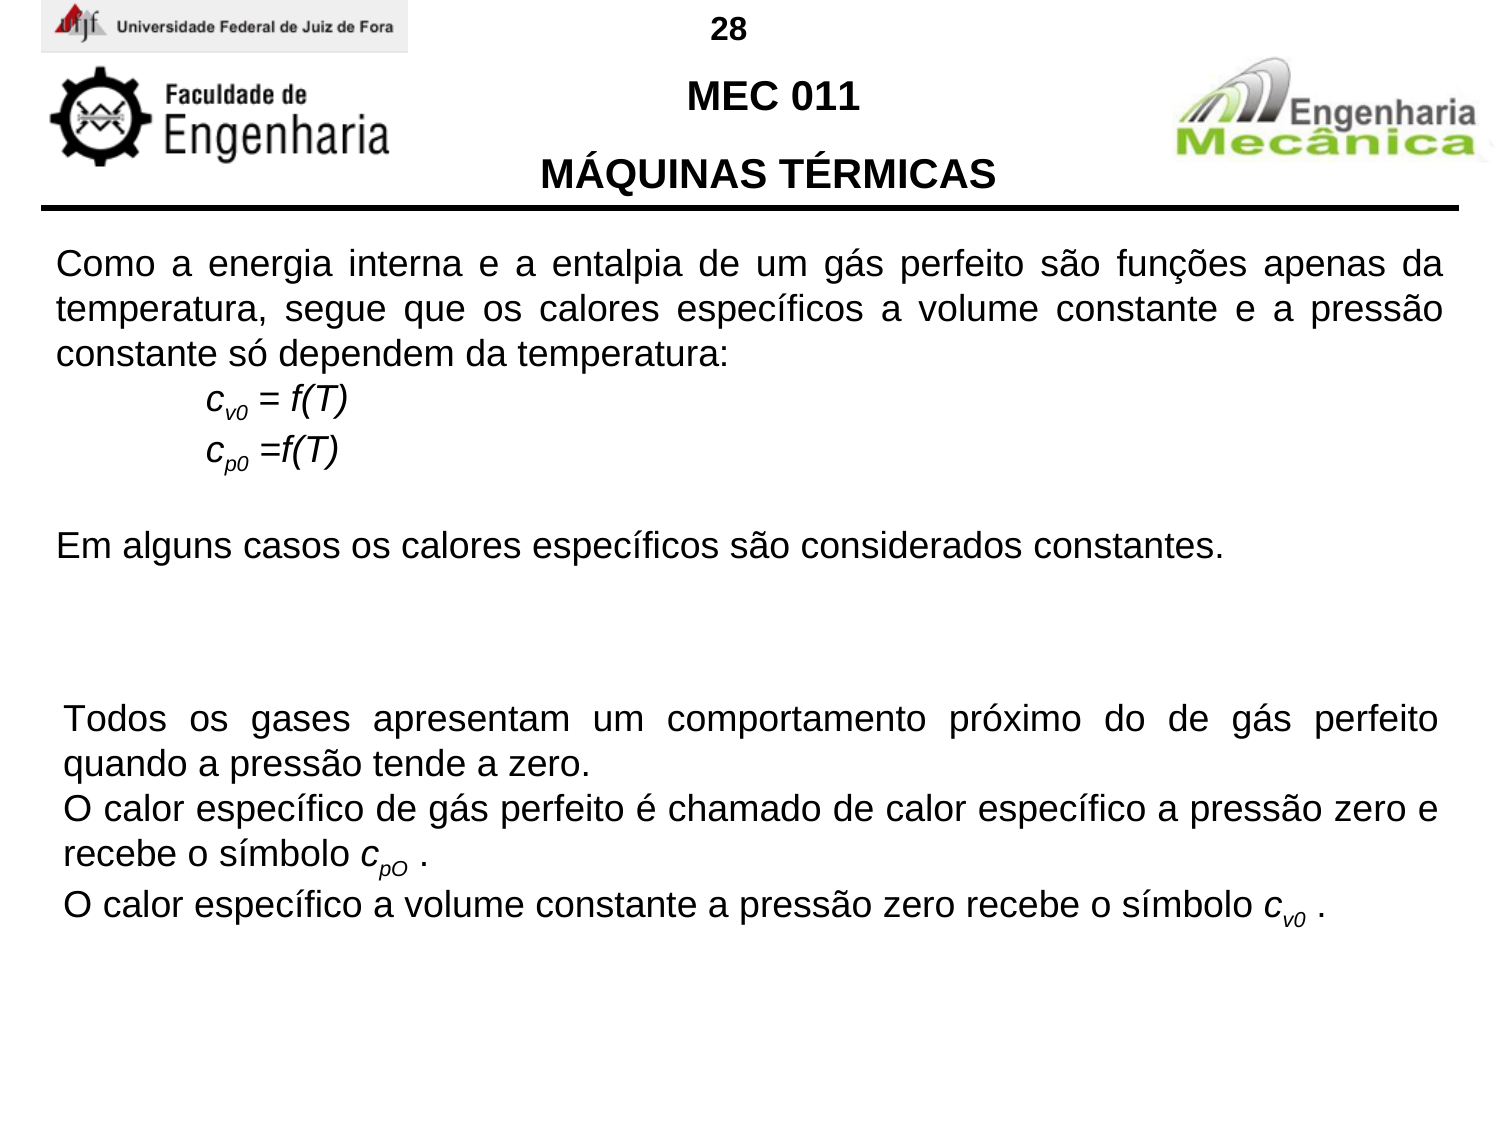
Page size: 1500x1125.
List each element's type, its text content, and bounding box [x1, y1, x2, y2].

picture [1151, 54, 1500, 167]
text_box Como a energia interna e a entalpia de um gás perfeito são funções apenas da temperatura, segue que os calores específicos a volume constante e a pressão constante só dependem da temperatura: cv0 = f(T) cp0 =f(T) Em alguns casos os calores específicos são considerados constantes. [41, 230, 1459, 574]
picture [41, 0, 408, 174]
text_box Todos os gases apresentam um comportamento próximo do de gás perfeito quando a pressão tende a zero. O calor específico de gás perfeito é chamado de calor específico a pressão zero e recebe o símbolo cpO . O calor específico a volume constante a pressão zero recebe o símbolo cv0 . [48, 686, 1454, 940]
